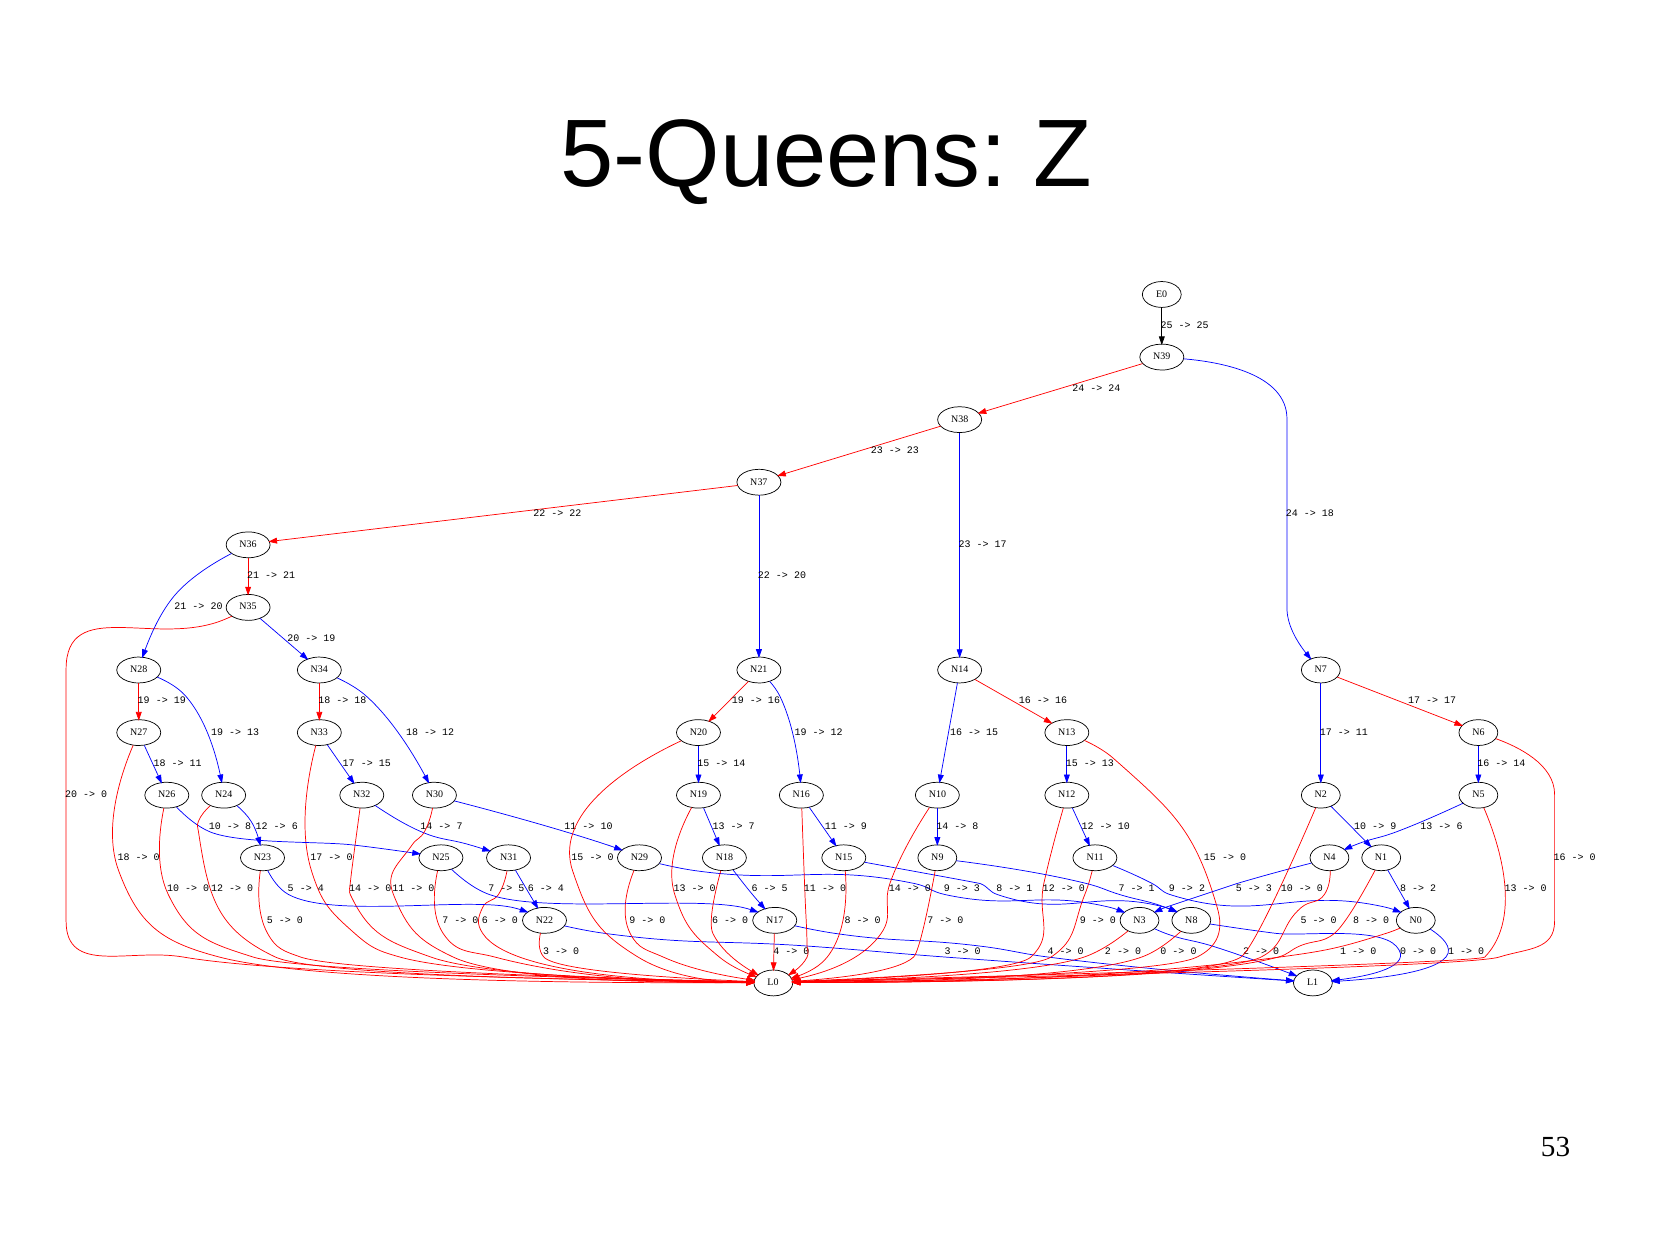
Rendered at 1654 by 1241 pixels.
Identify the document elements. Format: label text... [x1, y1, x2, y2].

picture [62, 278, 1596, 1000]
title 5-Queens: Z [82, 49, 1571, 257]
